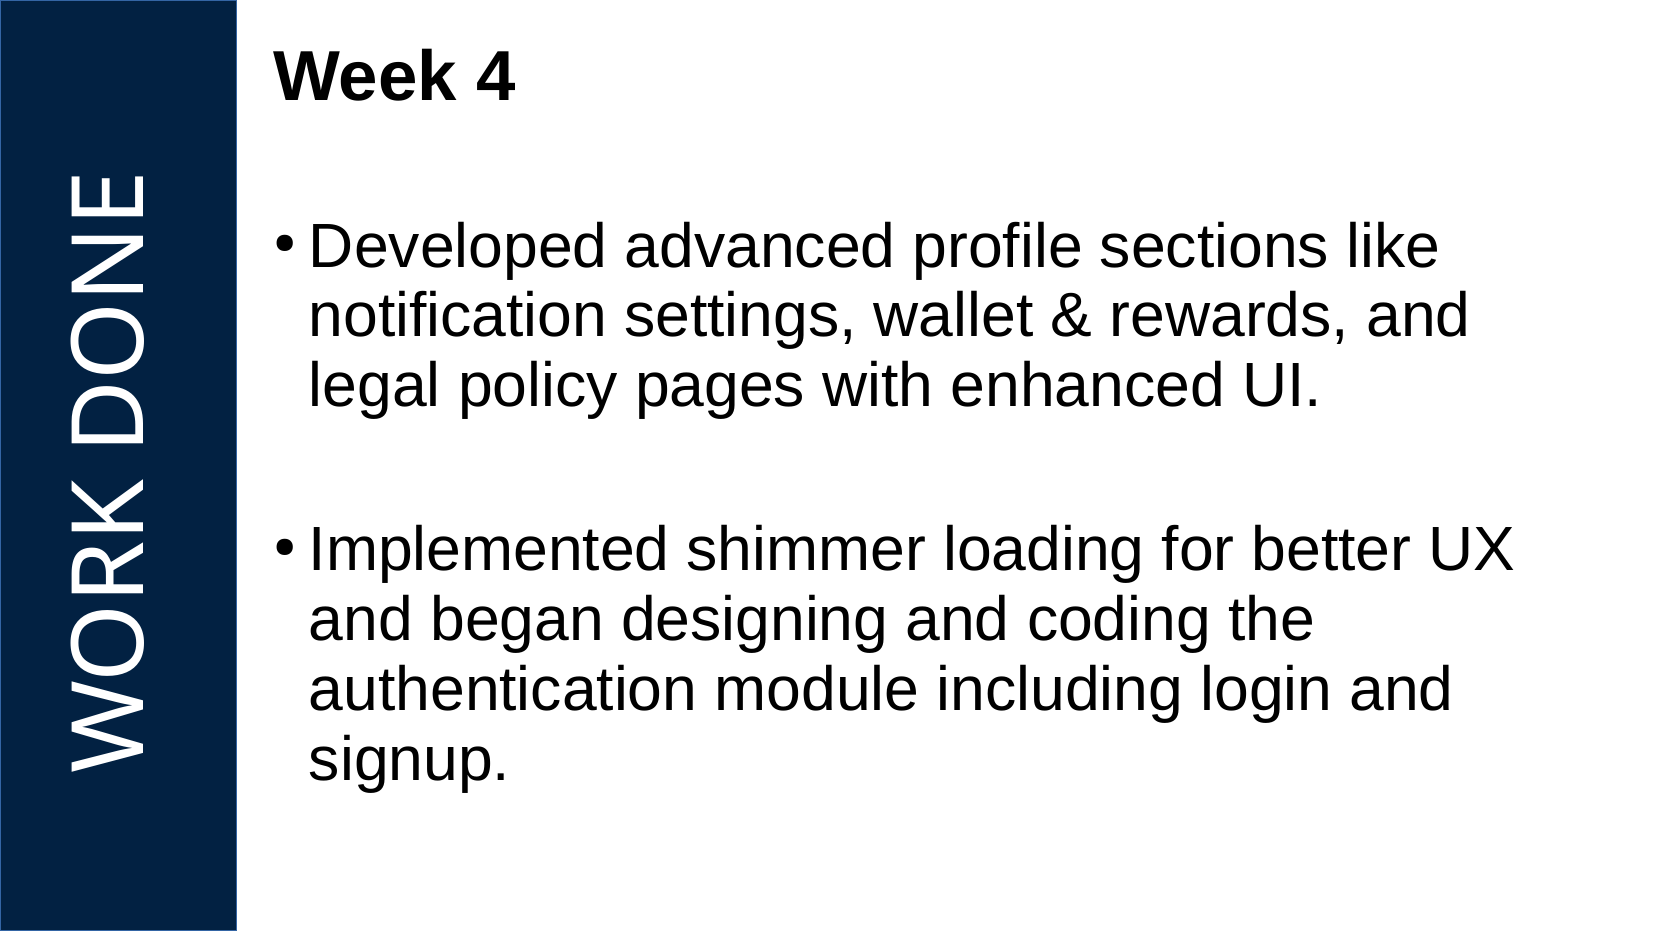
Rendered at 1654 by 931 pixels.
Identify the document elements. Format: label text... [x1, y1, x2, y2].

text_box [0, 0, 237, 931]
text_box WORK DONE [29, 29, 223, 916]
text_box Week 4 Developed advanced profile sections like notification settings, wallet & rewards, and legal policy pages with enhanced UI. Implemented shimmer loading for better UX and began designing and coding the authentication module including login and signup. [258, 29, 1595, 871]
